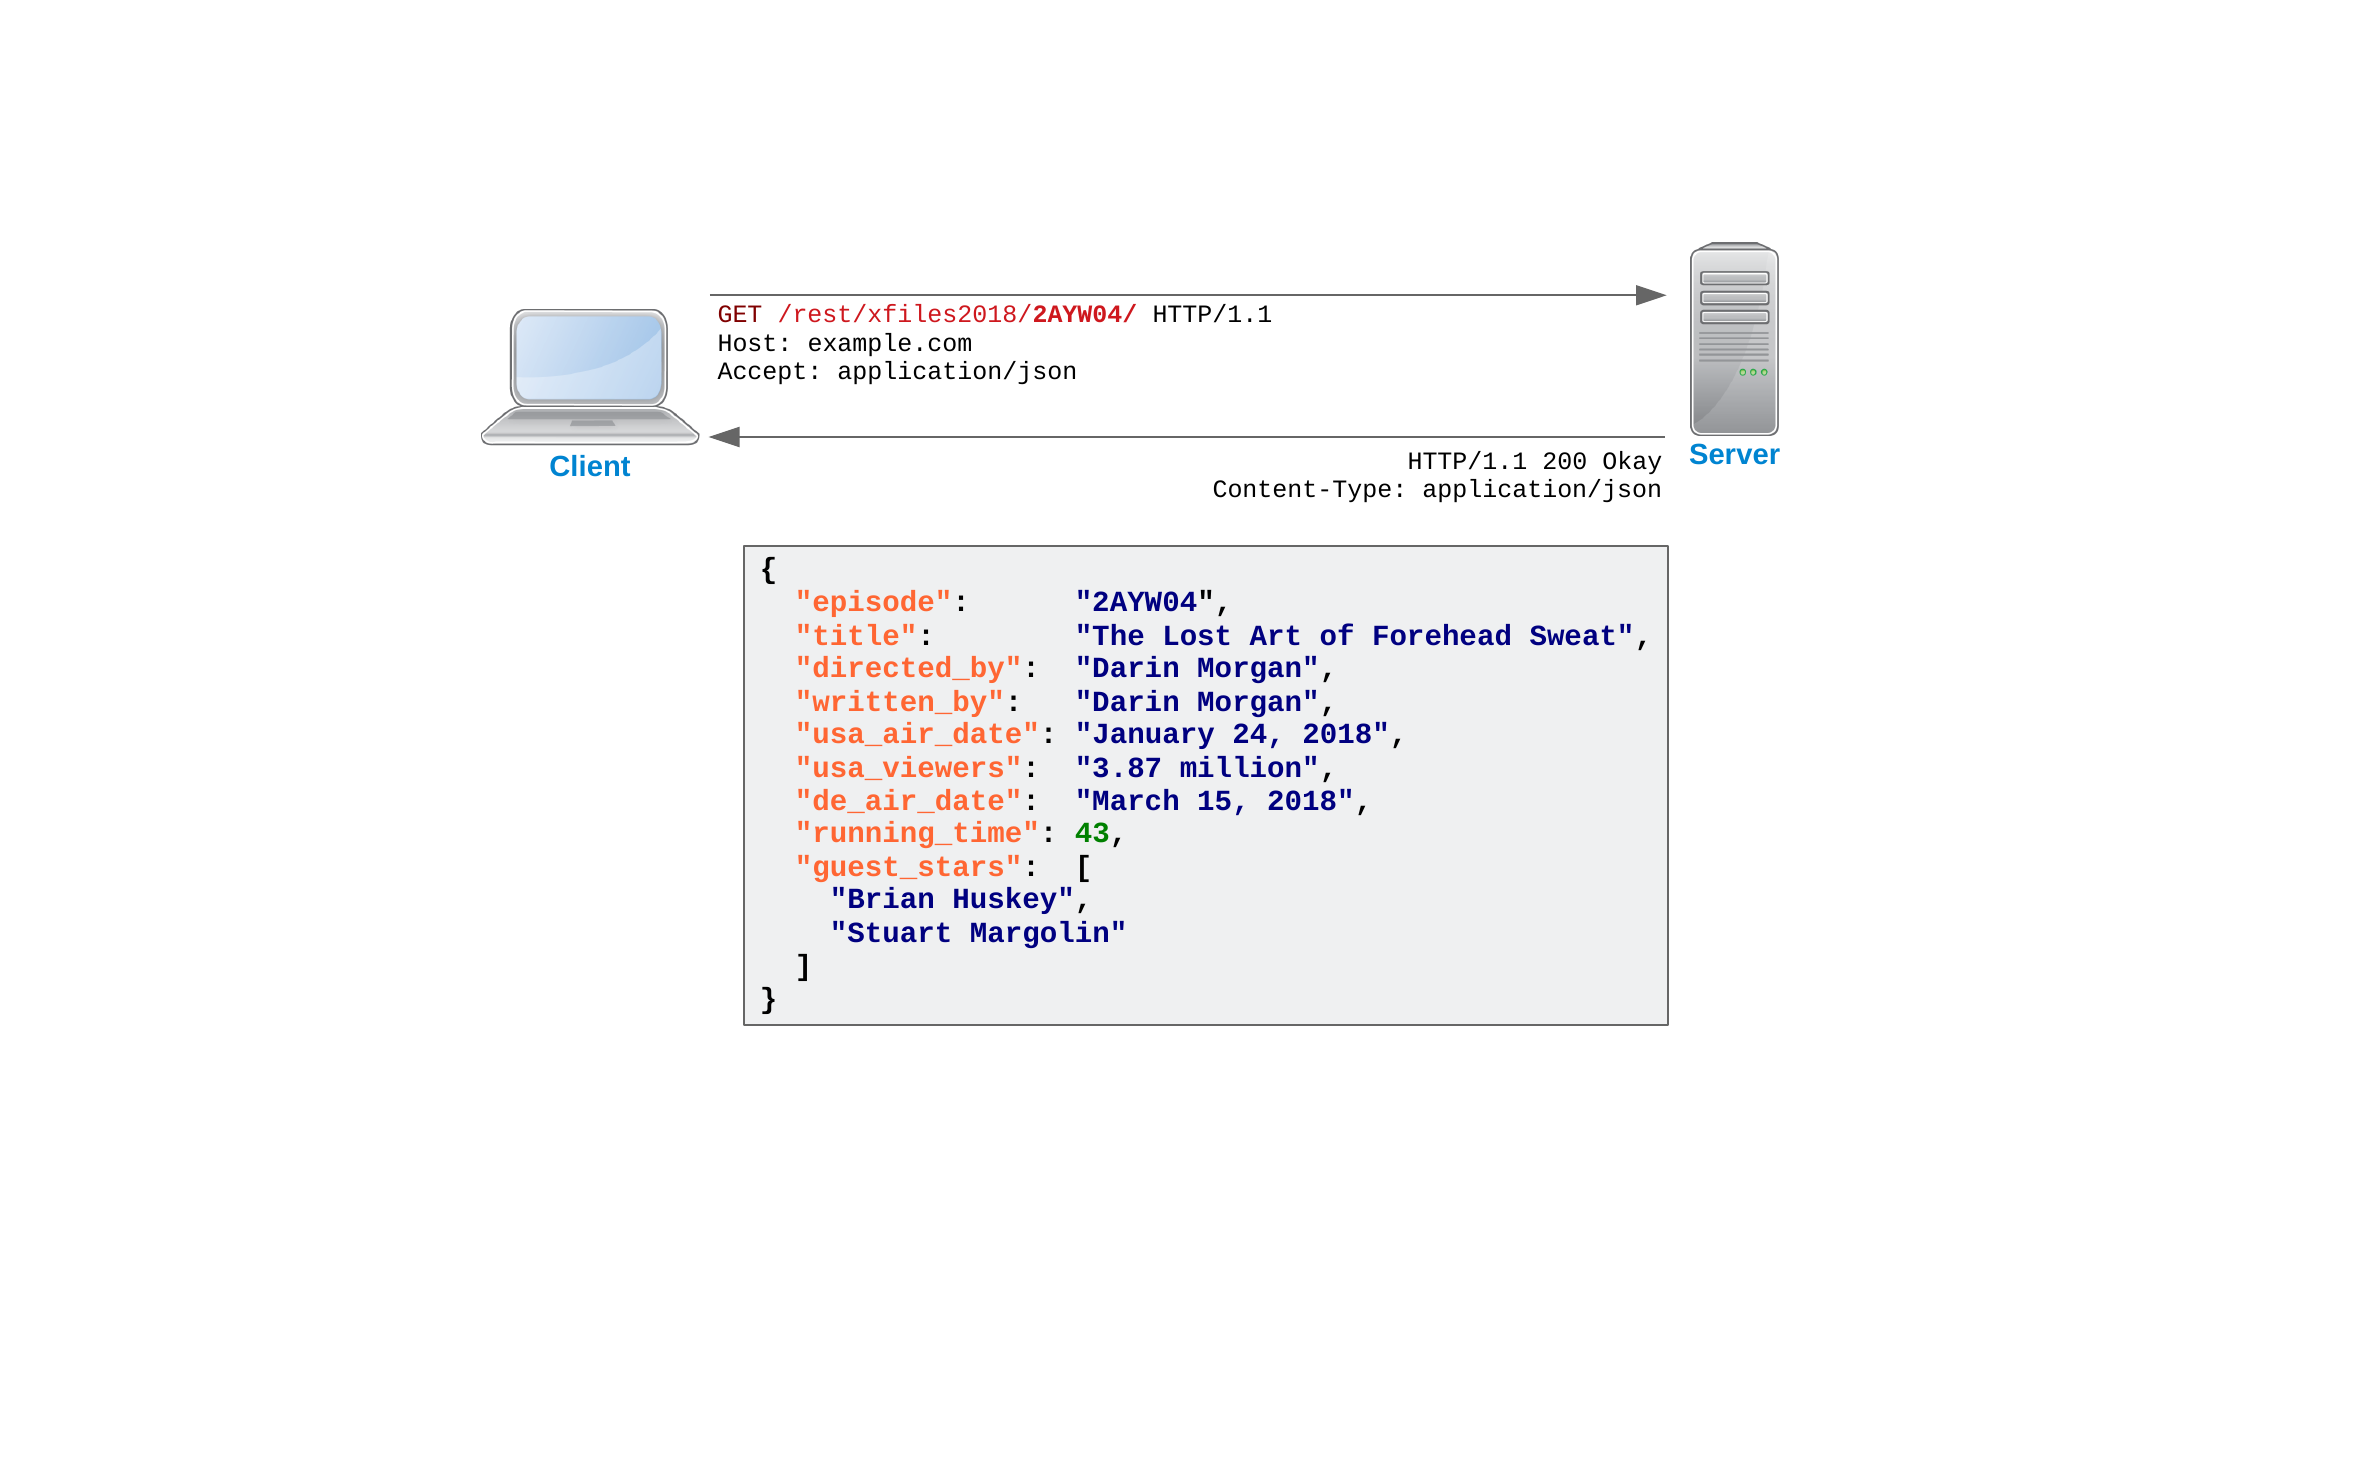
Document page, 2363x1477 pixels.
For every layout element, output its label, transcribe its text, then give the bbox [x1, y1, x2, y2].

picture [1690, 242, 1779, 430]
text_box GET /rest/xfiles2018/2AYW04/ HTTP/1.1 Host: example.com Accept: application/json [702, 294, 1288, 395]
text_box HTTP/1.1 200 Okay Content-Type: application/json [1197, 441, 1678, 513]
text_box Client [534, 442, 646, 491]
text_box { "episode": "2AYW04", "title": "The Lost Art of Forehead Sweat", "directed_by": "Darin Morgan", "written_by": "Darin Morgan", "usa_air_date": "January 24, 2018", "usa_viewers": "3.87 million", "de_air_date": "March 15, 2018", "running_time": 43, "guest_stars": [ "Brian Huskey", "Stuart Margolin" ] } [744, 546, 1669, 1026]
picture [471, 299, 709, 455]
text_box Server [1674, 430, 1796, 479]
